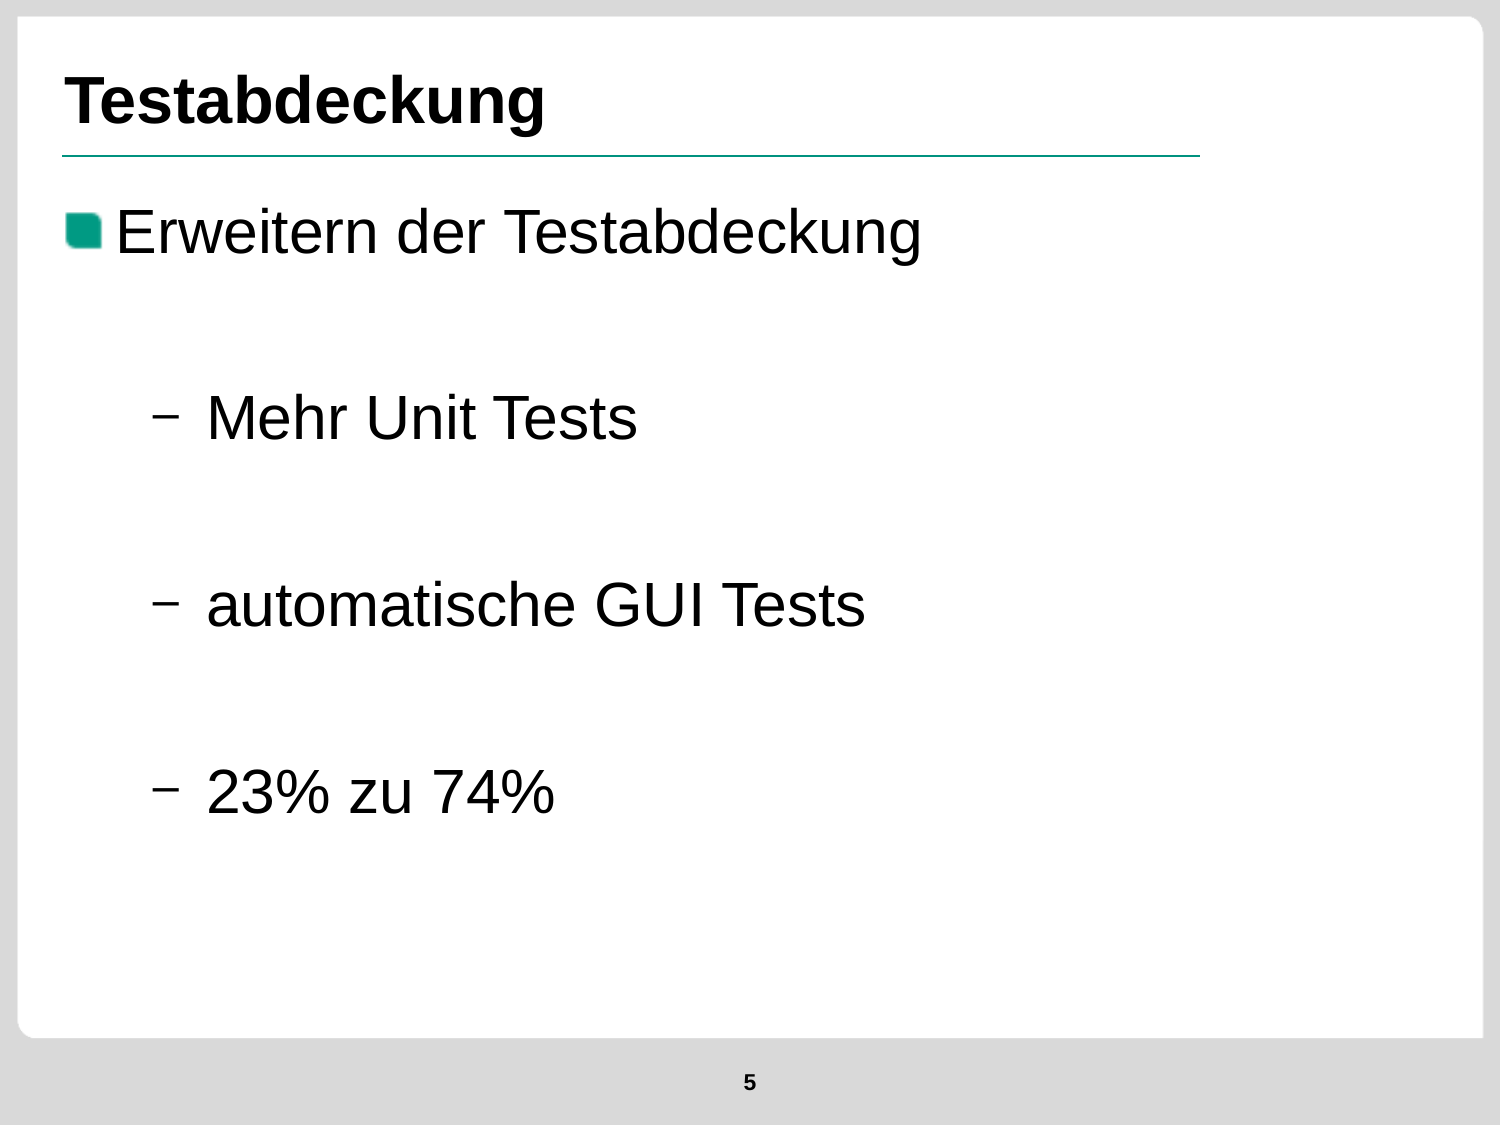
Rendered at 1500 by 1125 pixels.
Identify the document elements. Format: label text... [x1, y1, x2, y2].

list Erweitern der Testabdeckung Mehr Unit Tests automatische GUI Tests 23% zu 74% [64, 196, 1436, 1000]
picture [0, 0, 1500, 1125]
title Testabdeckung [64, 54, 1114, 147]
